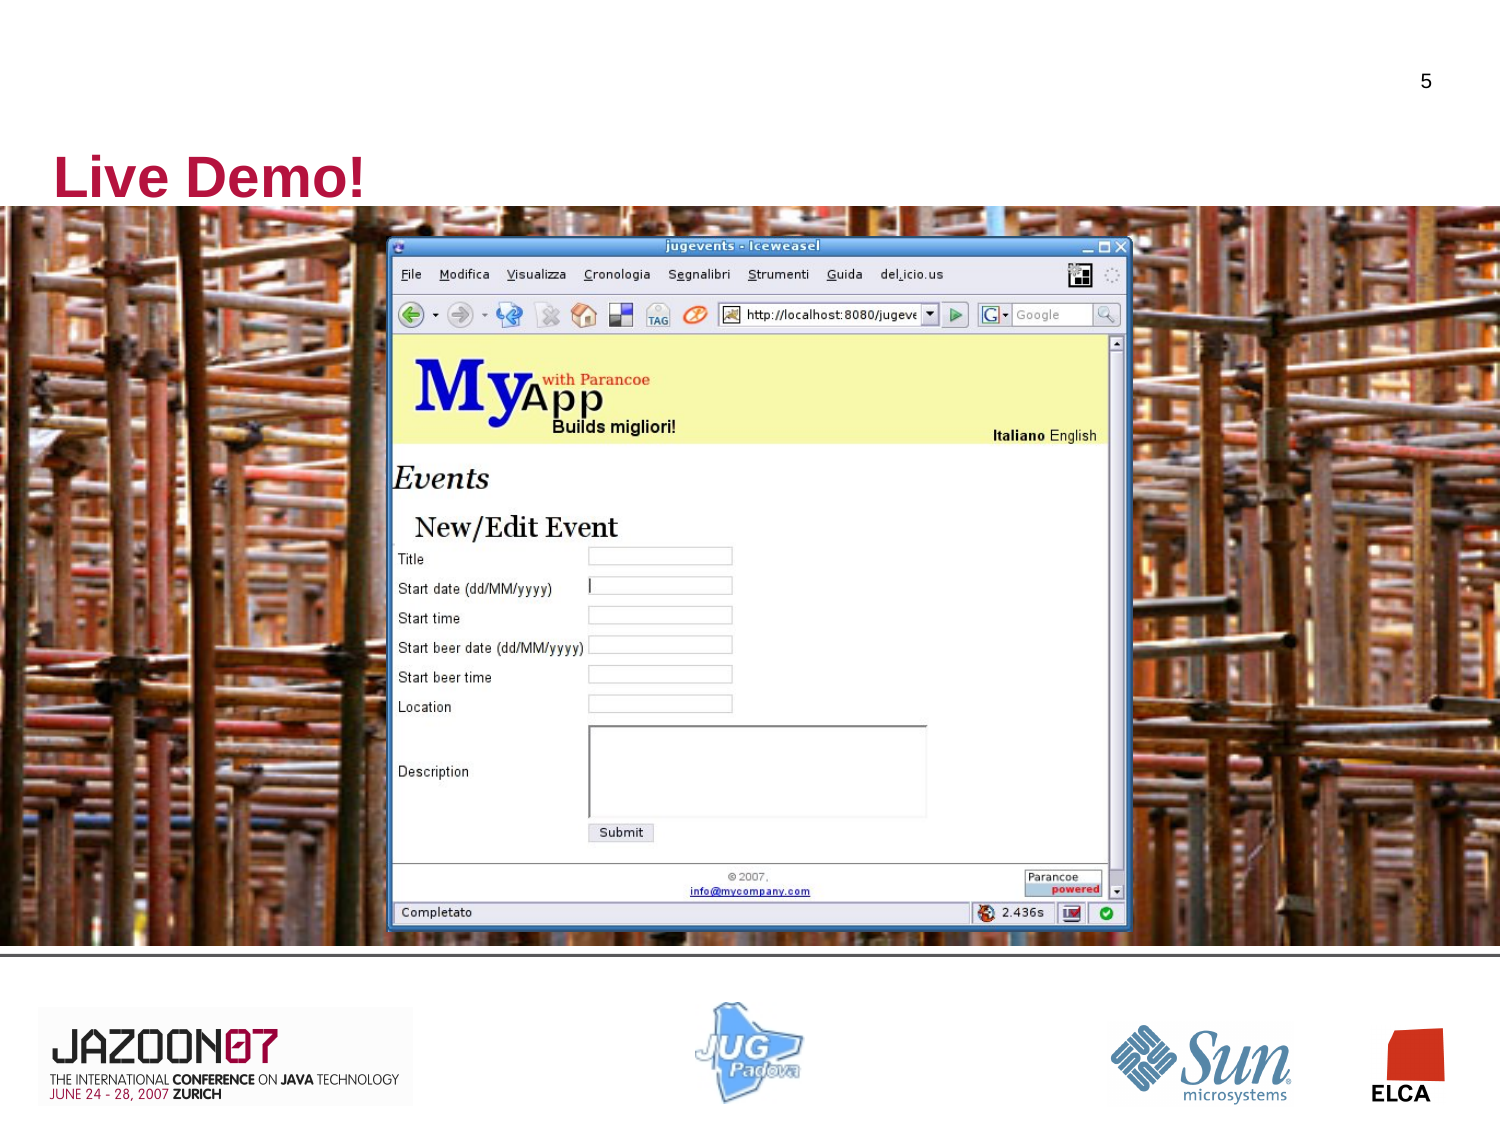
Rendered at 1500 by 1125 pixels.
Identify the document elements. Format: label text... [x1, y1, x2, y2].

picture [0, 206, 1500, 946]
picture [1370, 1025, 1446, 1105]
picture [1107, 1021, 1294, 1107]
picture [38, 1007, 413, 1106]
title Live Demo! [53, 119, 1447, 245]
picture [695, 1002, 805, 1104]
